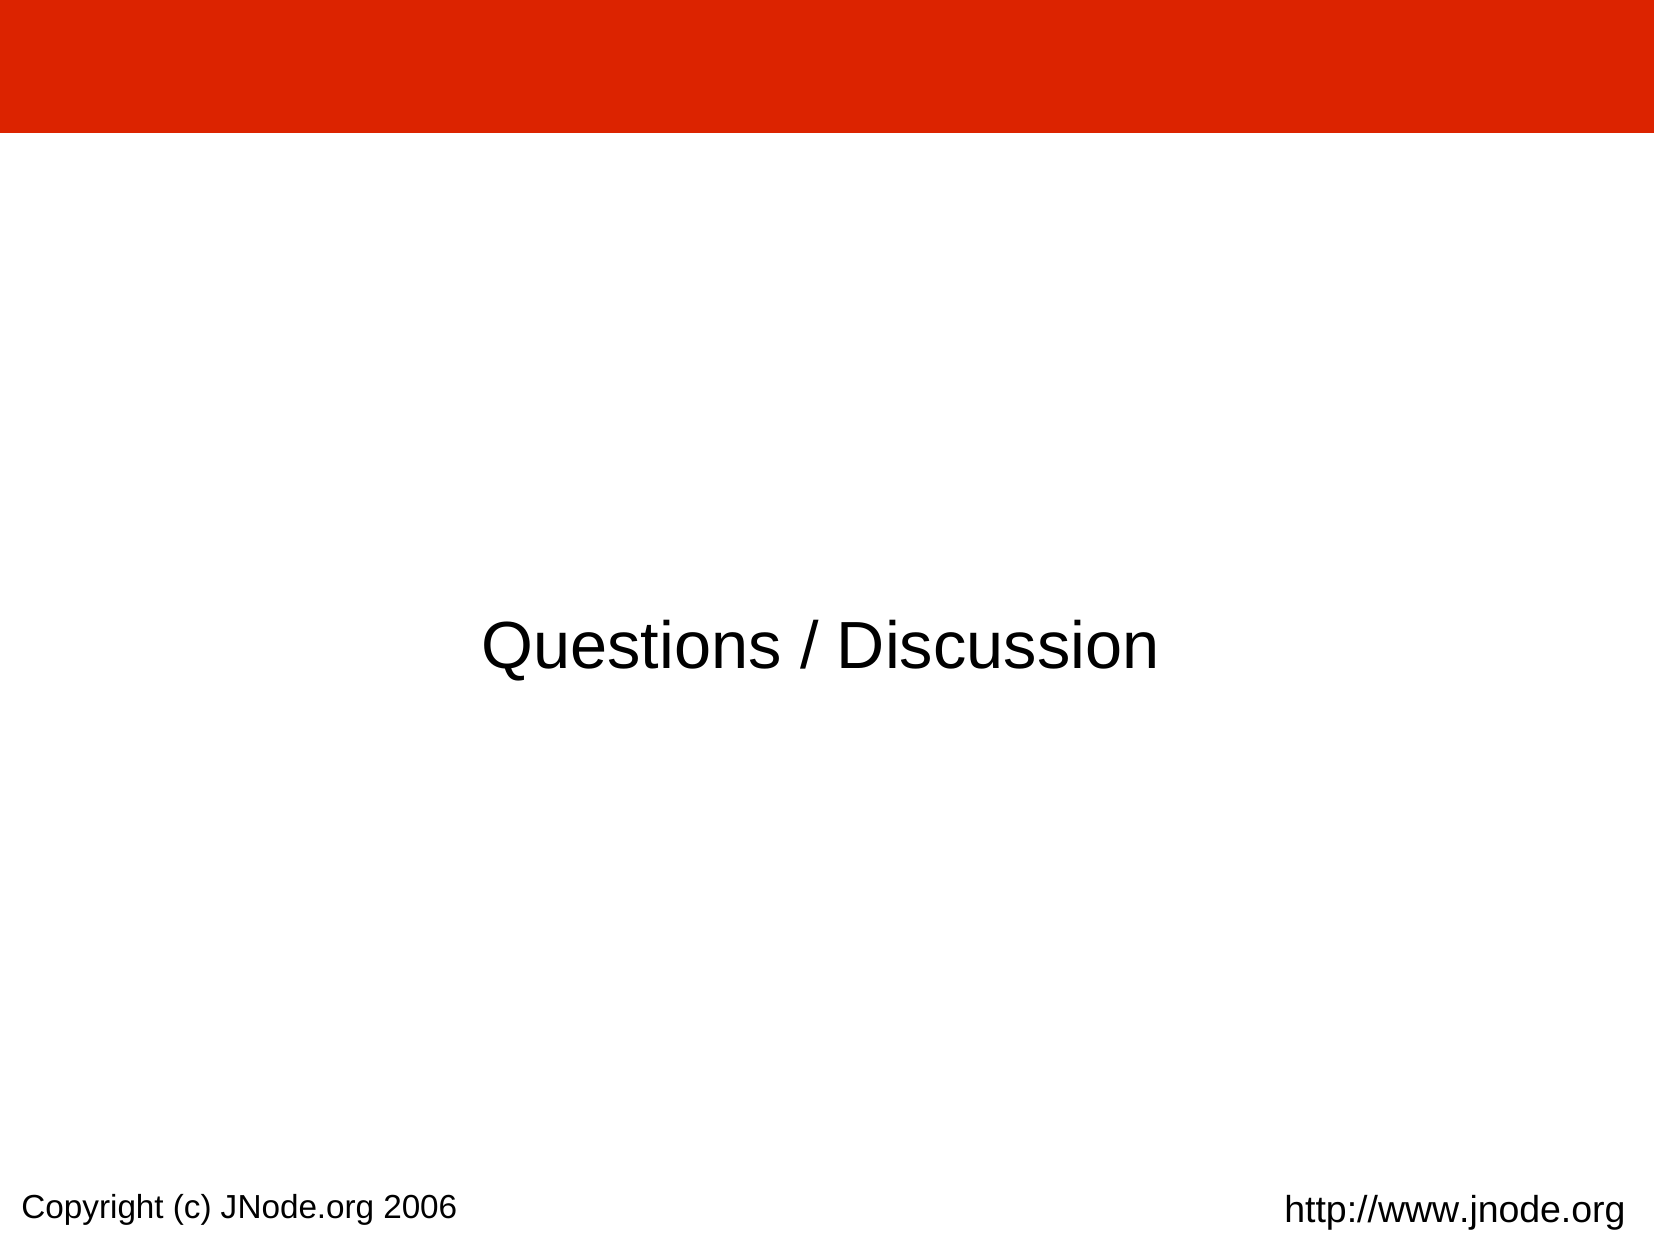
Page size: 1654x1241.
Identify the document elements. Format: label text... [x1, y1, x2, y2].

title Questions / Discussion [76, 561, 1565, 729]
